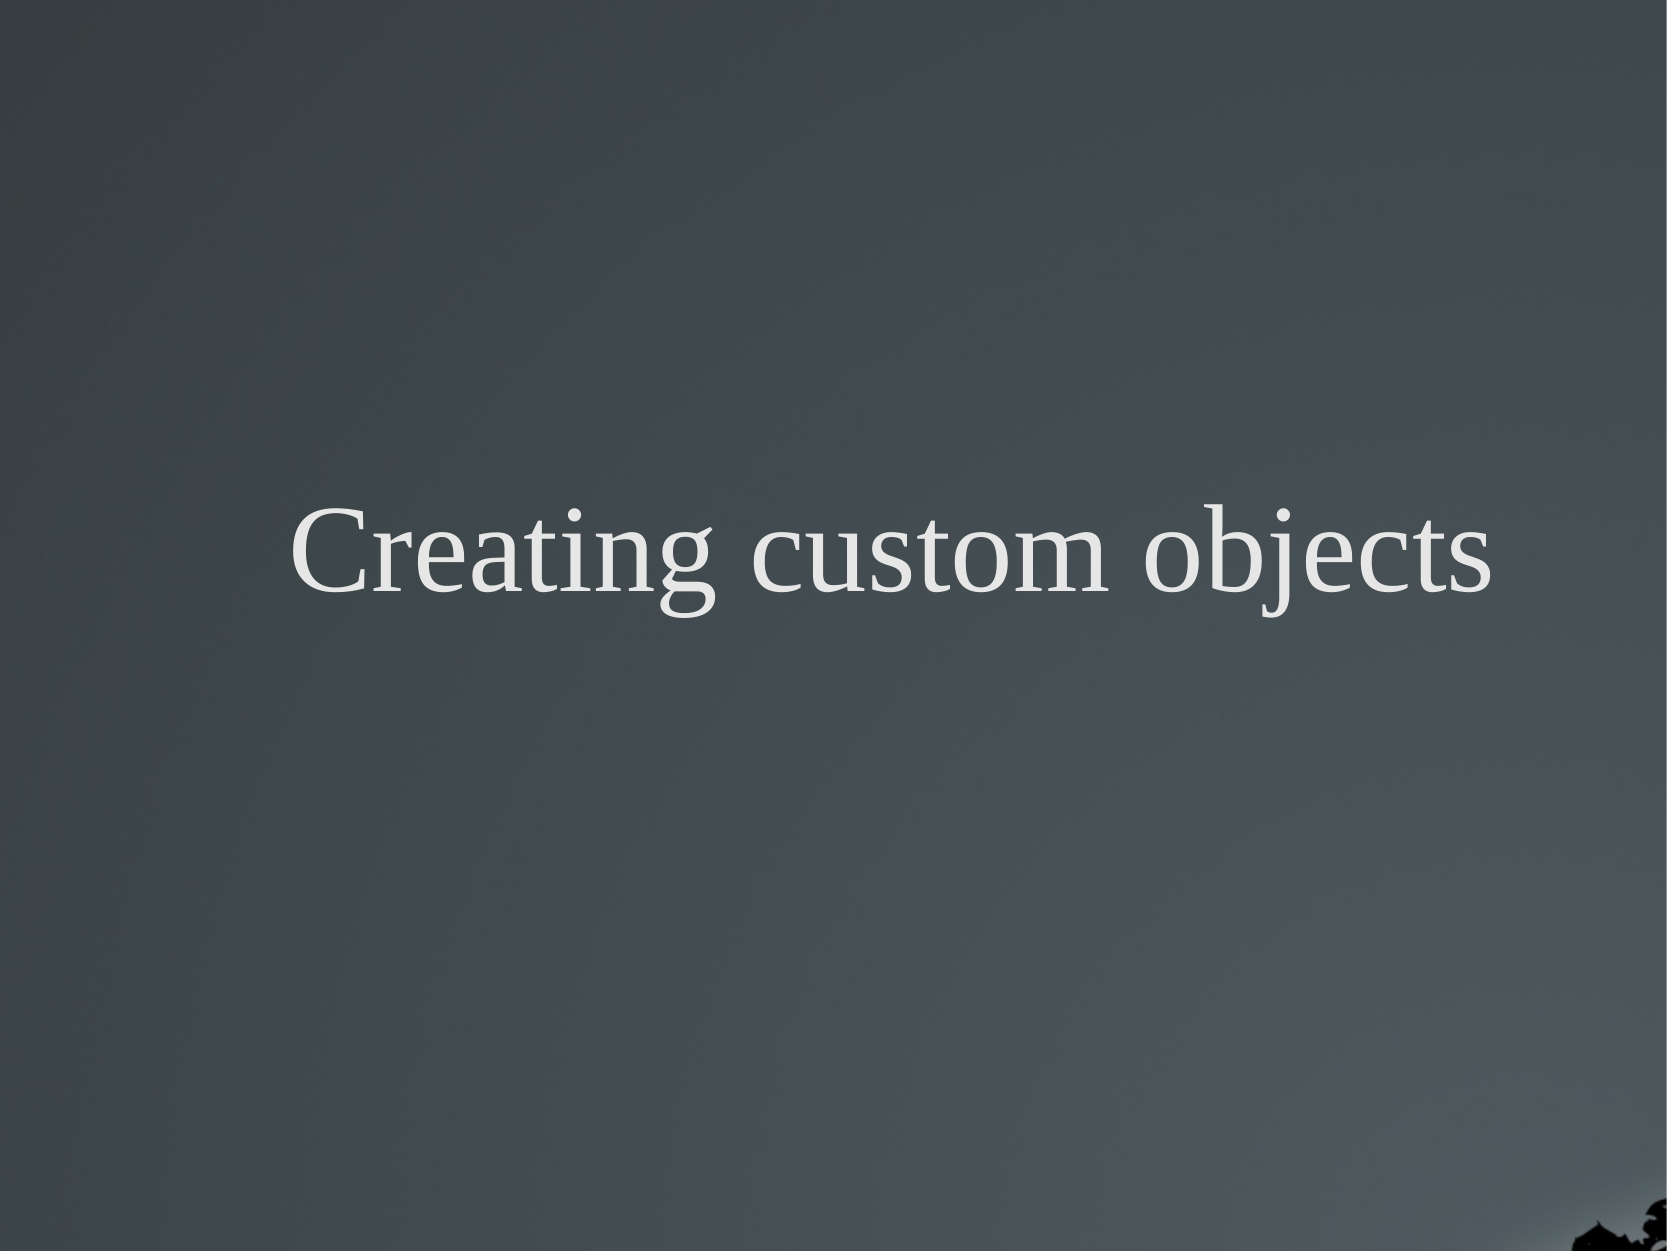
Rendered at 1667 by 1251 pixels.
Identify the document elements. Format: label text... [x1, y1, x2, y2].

picture [0, 0, 1667, 1251]
text_box Creating custom objects [142, 471, 1607, 745]
